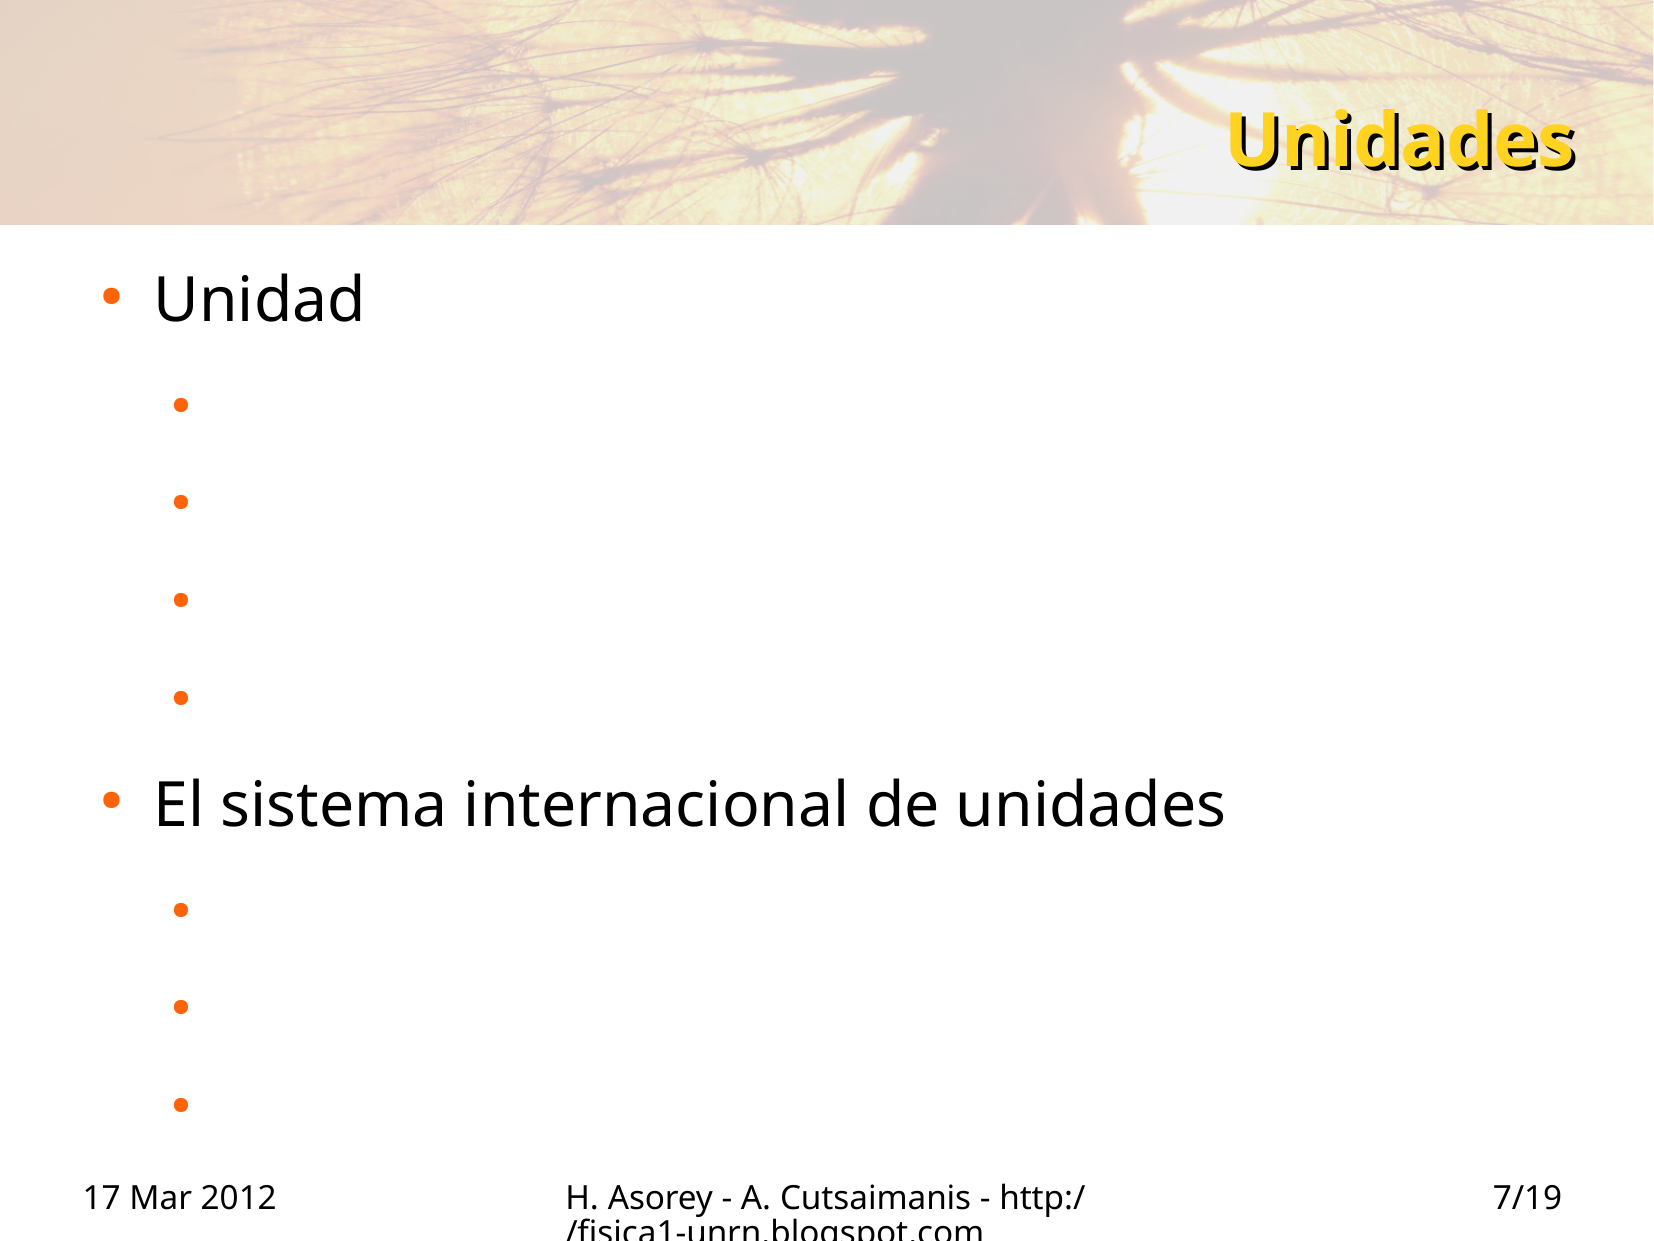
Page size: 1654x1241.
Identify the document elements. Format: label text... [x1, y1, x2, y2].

list Unidad El sistema internacional de unidades [82, 255, 1571, 1156]
picture [0, 0, 1654, 225]
title Unidades [86, 49, 1576, 226]
